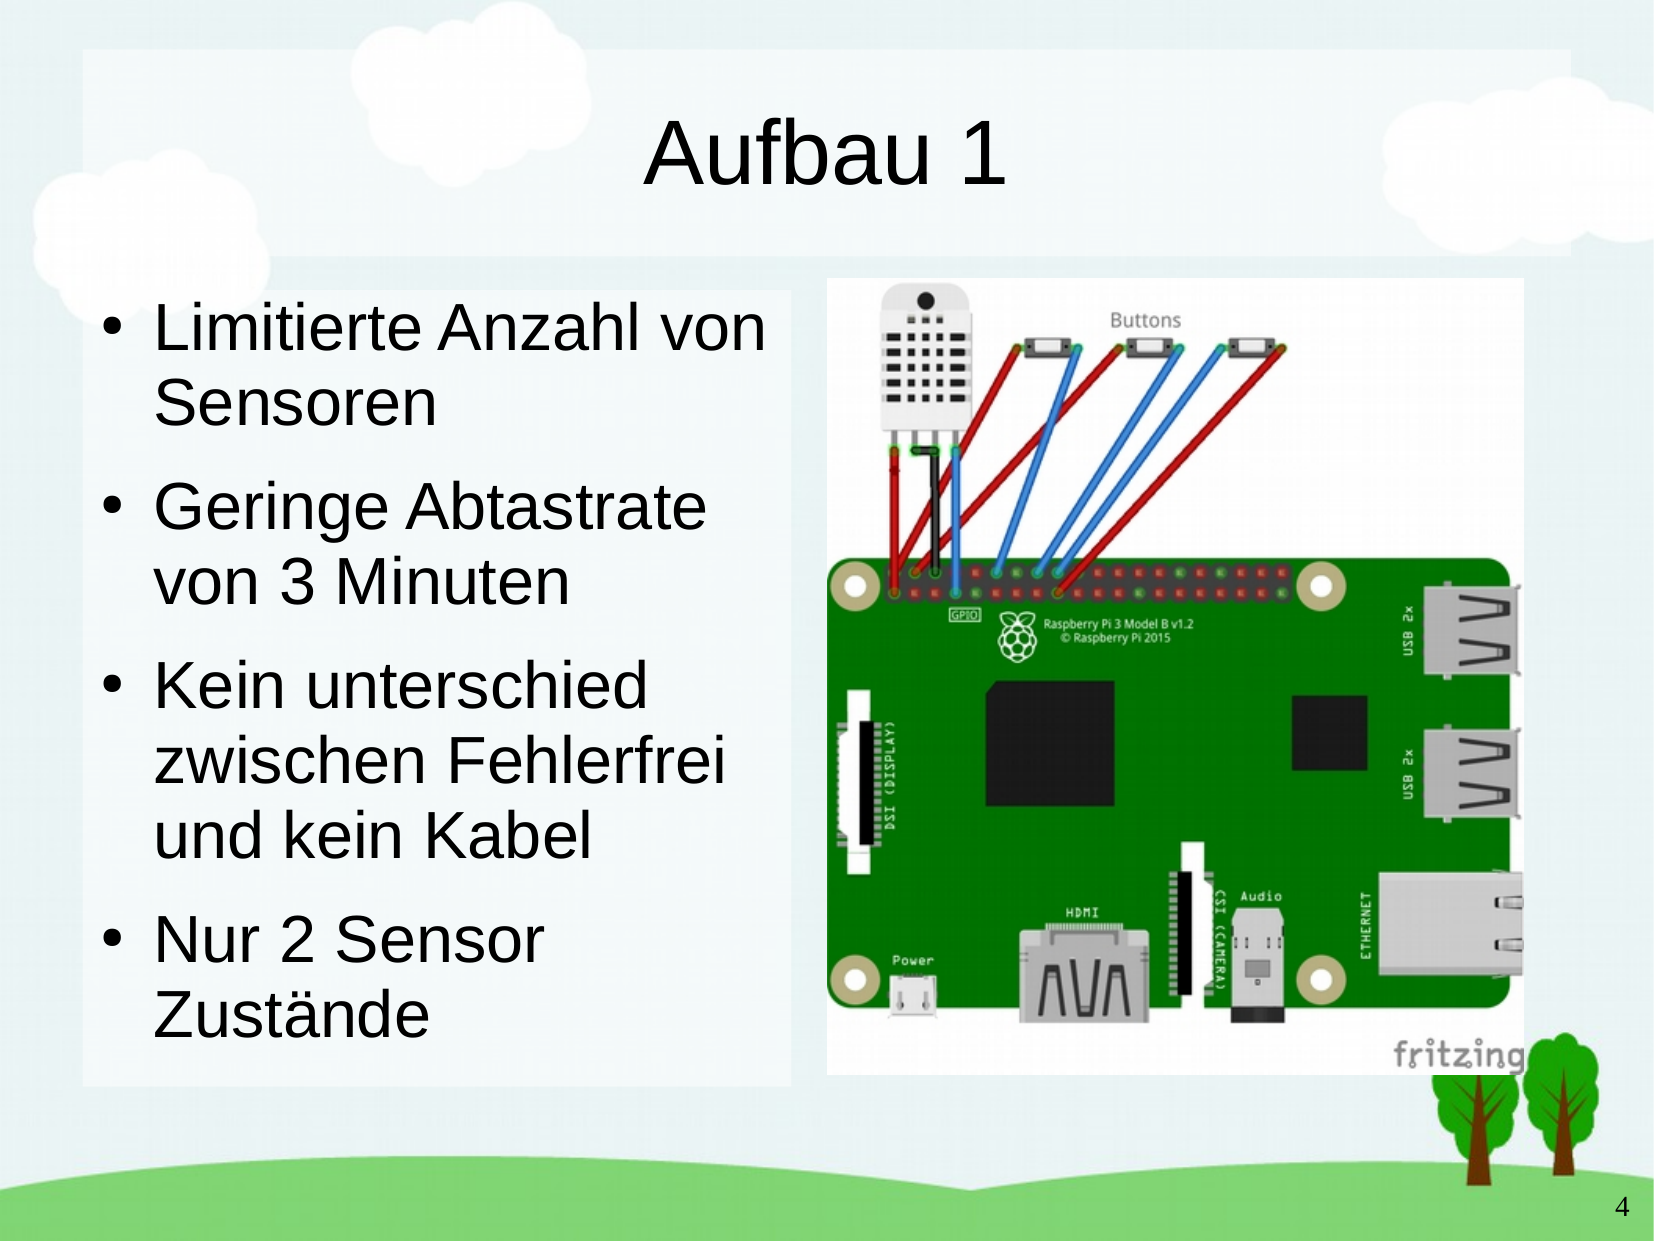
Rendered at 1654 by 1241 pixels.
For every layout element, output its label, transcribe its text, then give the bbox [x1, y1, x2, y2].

title Aufbau 1 [82, 49, 1571, 257]
list Limitierte Anzahl von Sensoren Geringe Abtastrate von 3 Minuten Kein unterschied zwischen Fehlerfrei und kein Kabel Nur 2 Sensor Zustände [82, 290, 792, 1087]
picture [0, 0, 1654, 1241]
